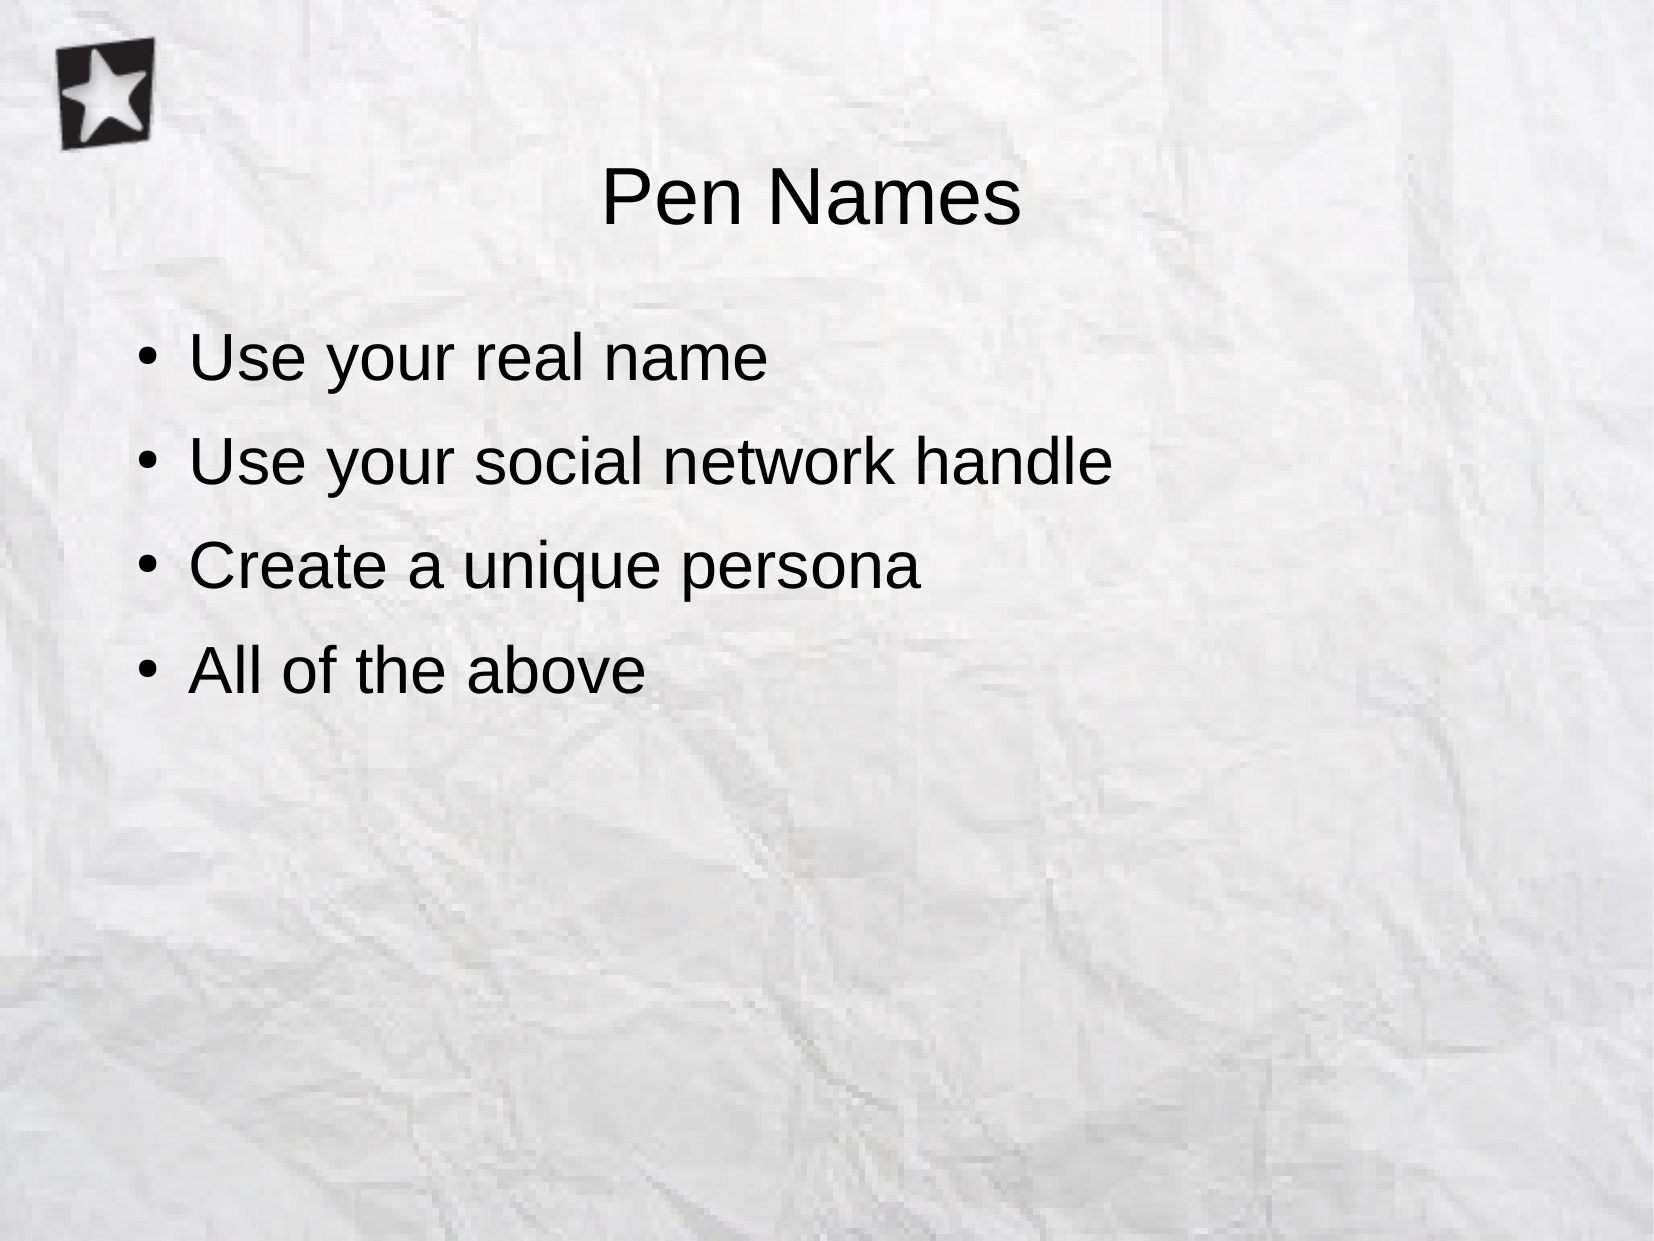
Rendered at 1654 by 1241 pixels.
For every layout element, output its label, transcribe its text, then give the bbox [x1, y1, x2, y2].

picture [0, 0, 1654, 1241]
list Use your real name Use your social network handle Create a unique persona All of the above [118, 319, 1571, 1040]
title Pen Names [118, 112, 1506, 281]
